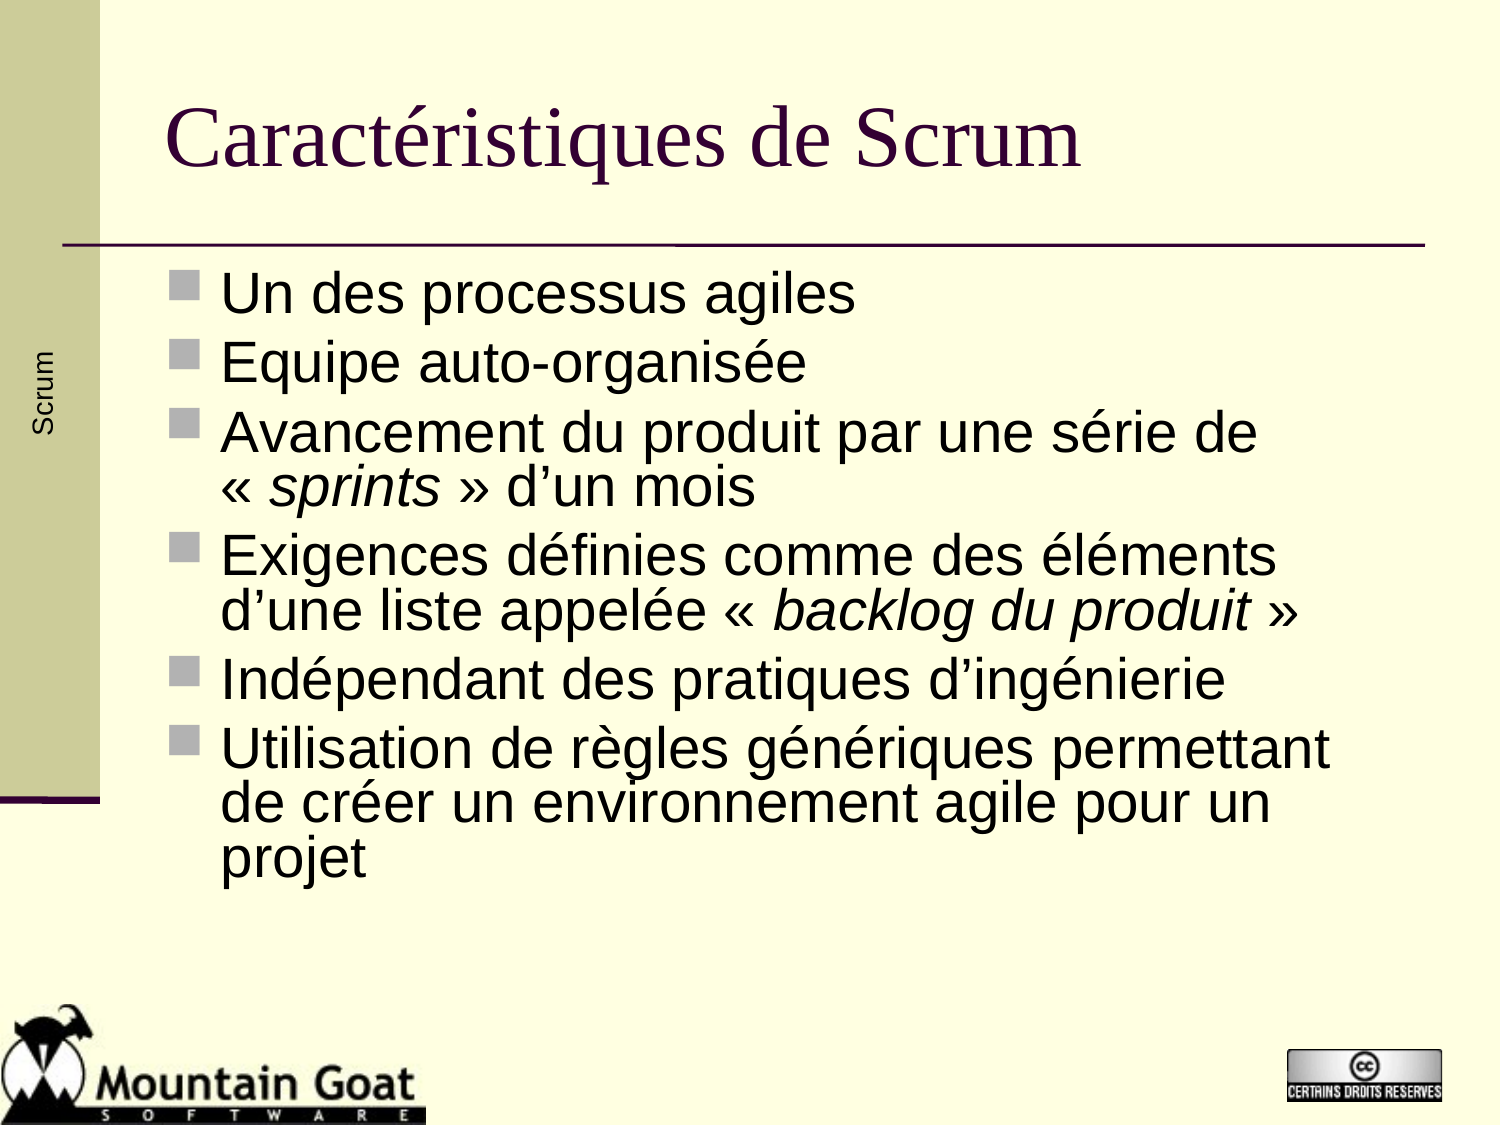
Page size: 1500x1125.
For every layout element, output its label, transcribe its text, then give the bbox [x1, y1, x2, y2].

picture [0, 1004, 426, 1125]
list Un des processus agiles Equipe auto-organisée Avancement du produit par une série de « sprints » d’un mois Exigences définies comme des éléments d’une liste appelée « backlog du produit » Indépendant des pratiques d’ingénierie Utilisation de règles génériques permettant de créer un environnement agile pour un projet [150, 262, 1426, 940]
picture [1287, 1049, 1443, 1102]
text_box Scrum [0, 0, 88, 788]
title Caractéristiques de Scrum [150, 81, 1426, 197]
